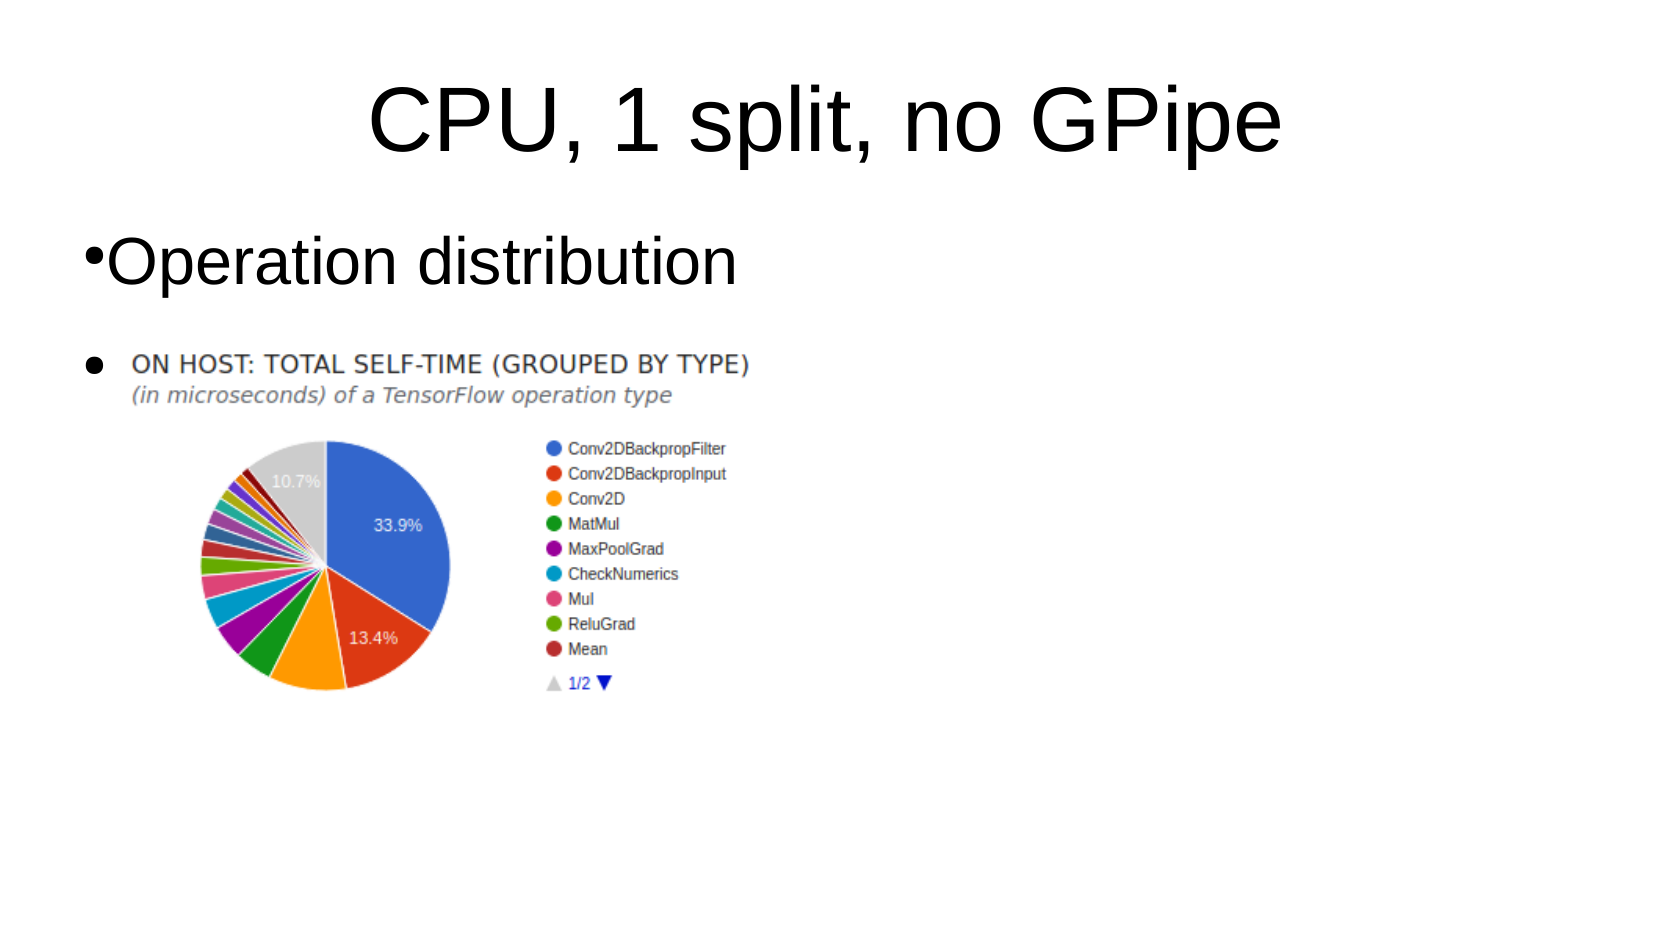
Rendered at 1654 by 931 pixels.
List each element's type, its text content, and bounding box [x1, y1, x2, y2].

title CPU, 1 split, no GPipe [82, 37, 1571, 193]
picture [105, 339, 772, 711]
list Operation distribution [82, 217, 1571, 758]
